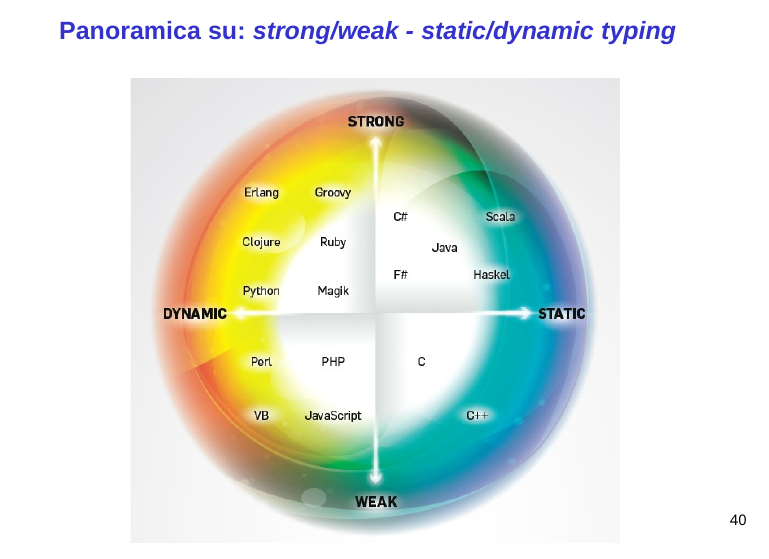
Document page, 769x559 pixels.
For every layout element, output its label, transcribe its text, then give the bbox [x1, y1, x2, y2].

text_box 40 [727, 509, 750, 531]
text_box [131, 79, 620, 543]
text_box Panoramica su: strong/weak - static/dynamic typing [57, 12, 679, 47]
